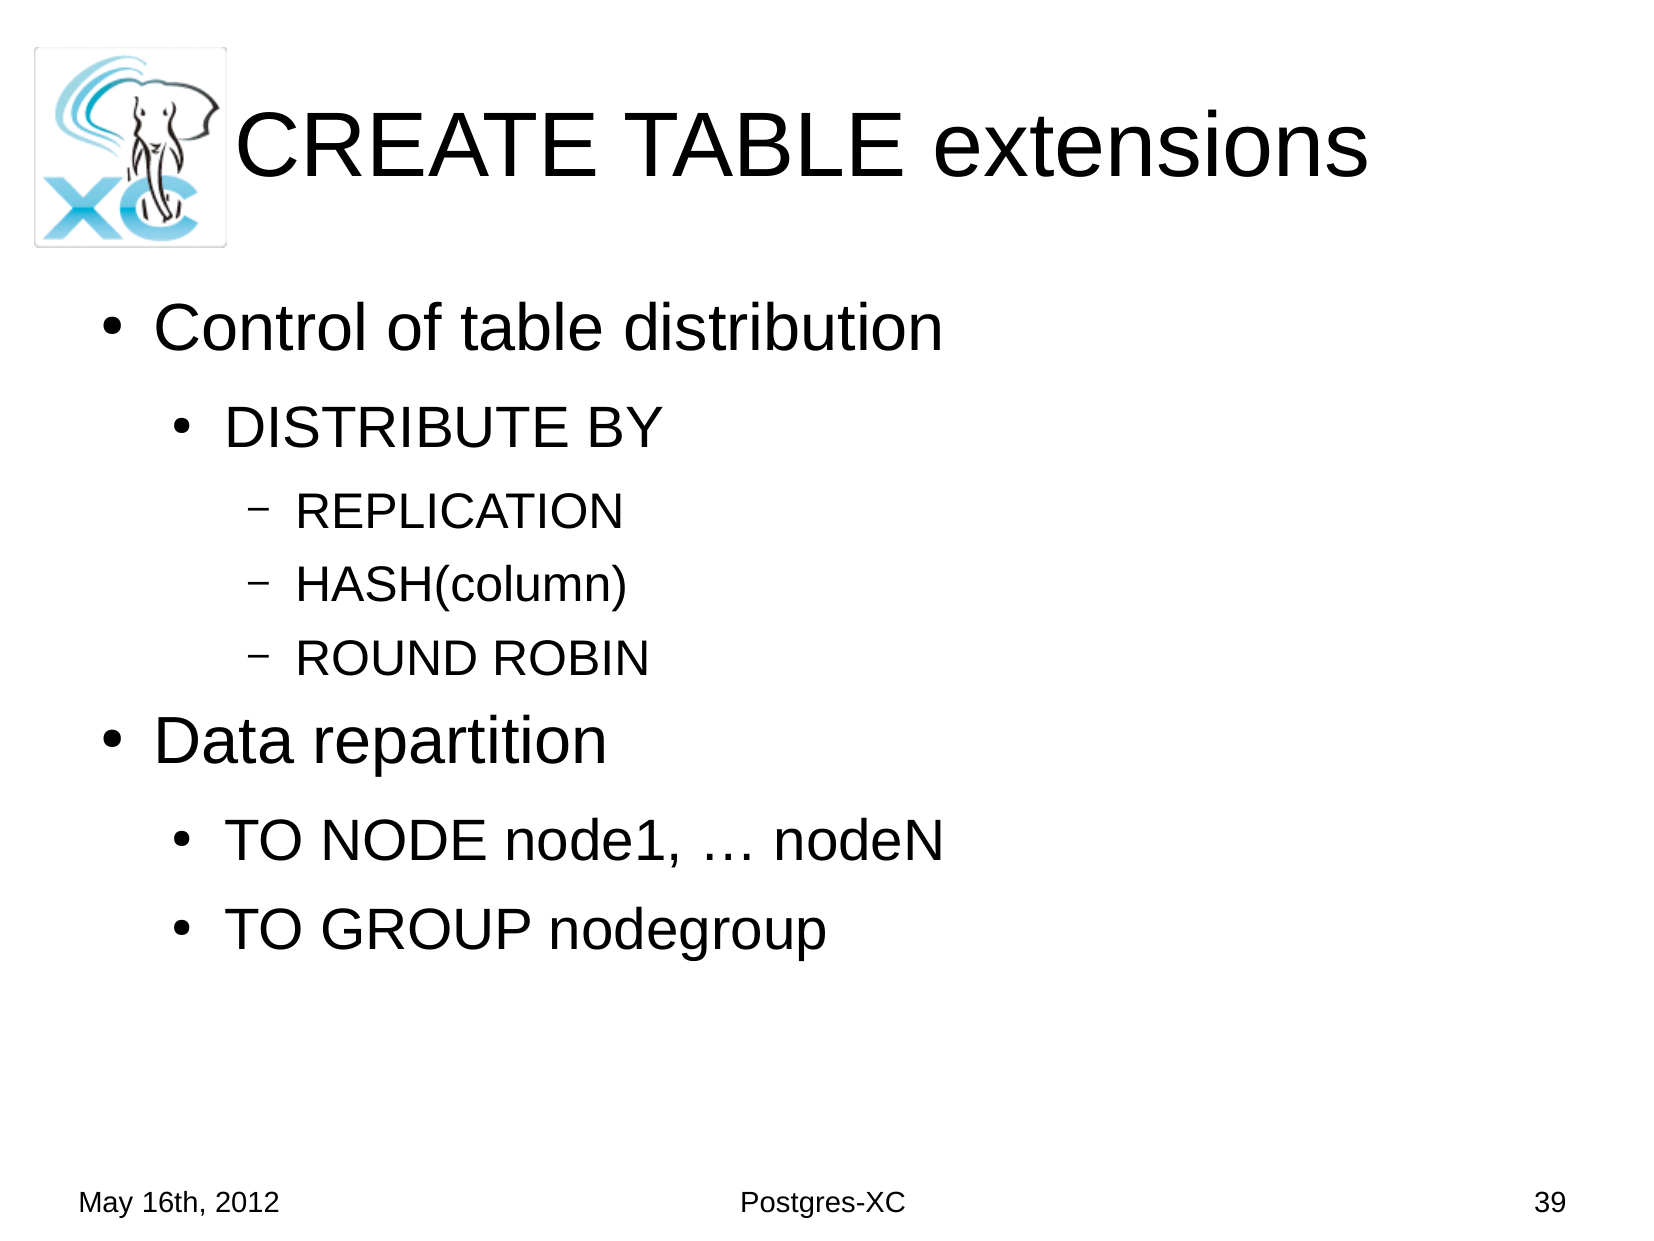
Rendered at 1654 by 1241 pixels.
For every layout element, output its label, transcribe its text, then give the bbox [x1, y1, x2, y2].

picture [34, 47, 227, 248]
title CREATE TABLE extensions [234, 40, 1599, 248]
list Control of table distribution DISTRIBUTE BY REPLICATION HASH(column) ROUND ROBIN Data repartition TO NODE node1, … nodeN TO GROUP nodegroup [82, 290, 1571, 1161]
